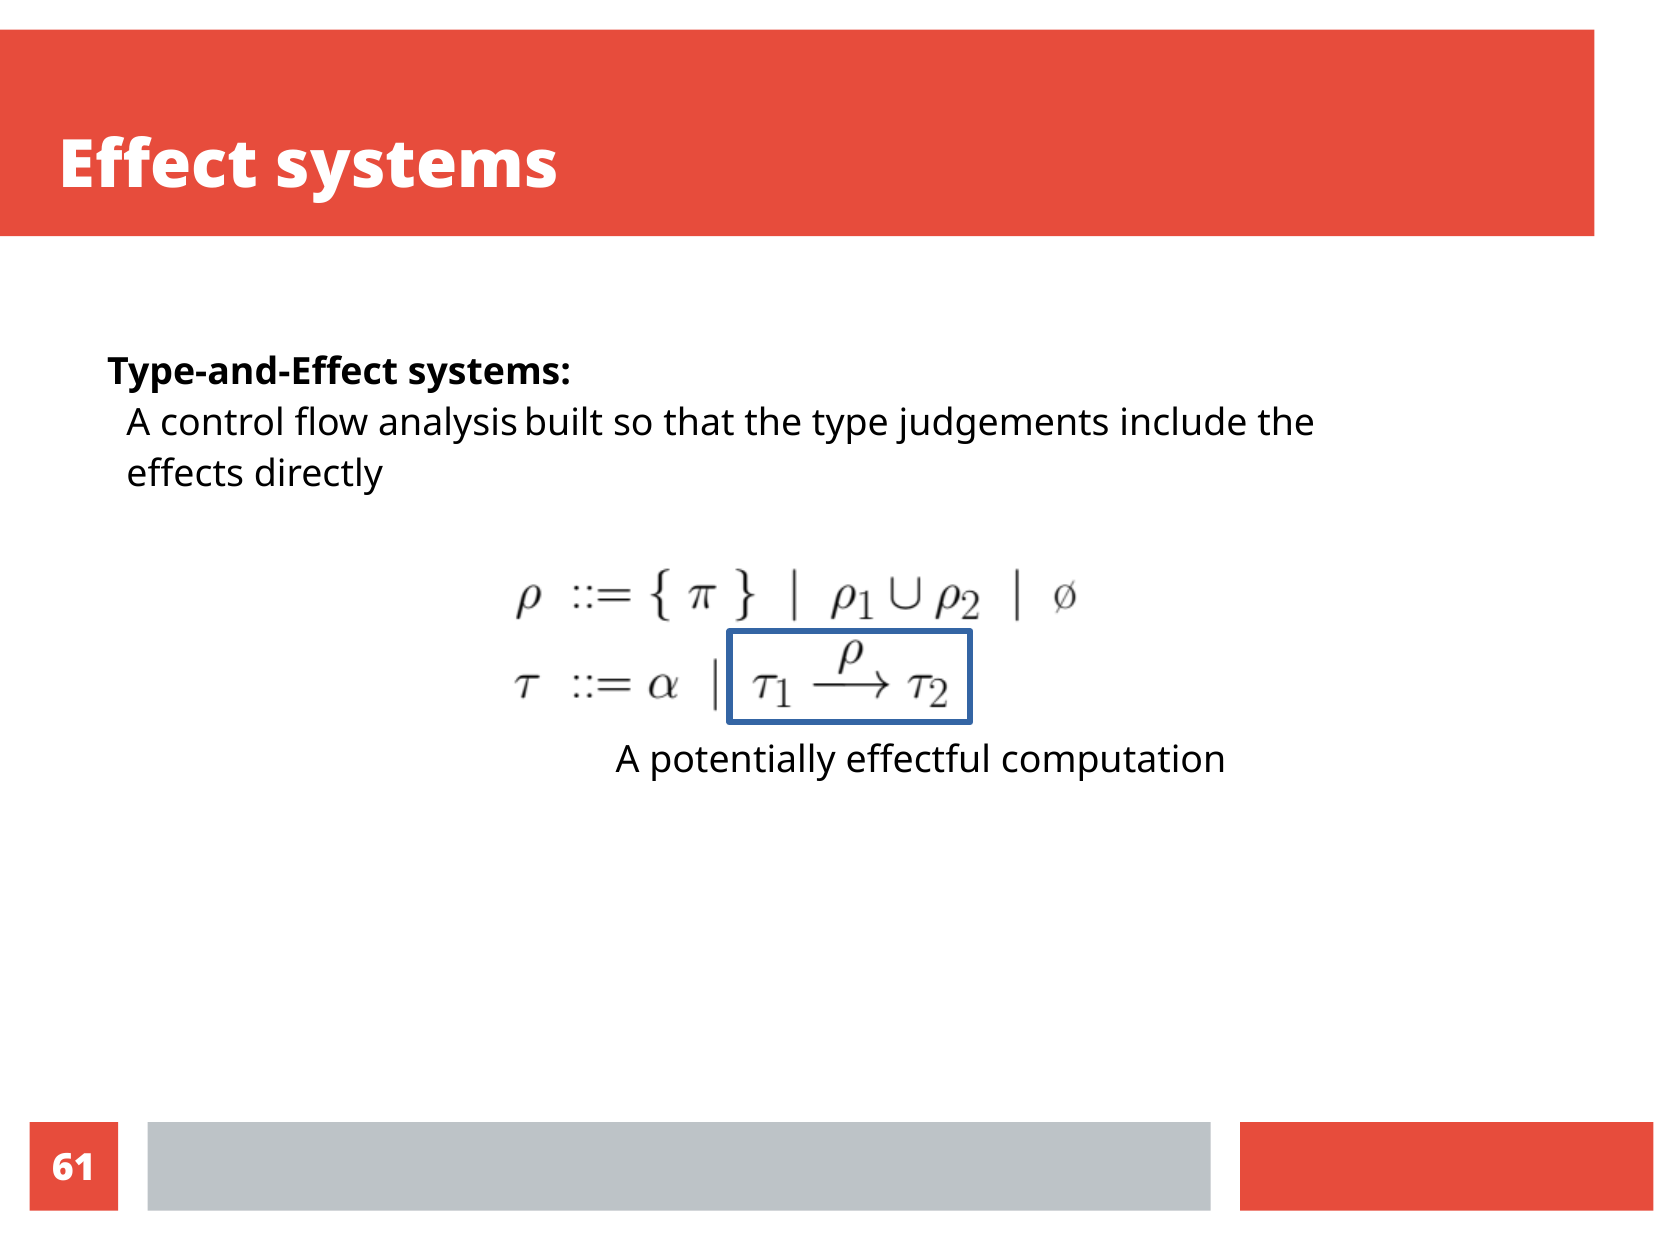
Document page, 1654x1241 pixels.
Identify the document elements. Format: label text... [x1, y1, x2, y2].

title Effect systems [59, 59, 1595, 207]
text_box Type-and-Effect systems: A control flow analysis built so that the type judgements include the effects directly [92, 286, 1479, 824]
text_box A potentially effectful computation [600, 725, 1284, 784]
picture [733, 634, 967, 719]
picture [504, 558, 1088, 723]
